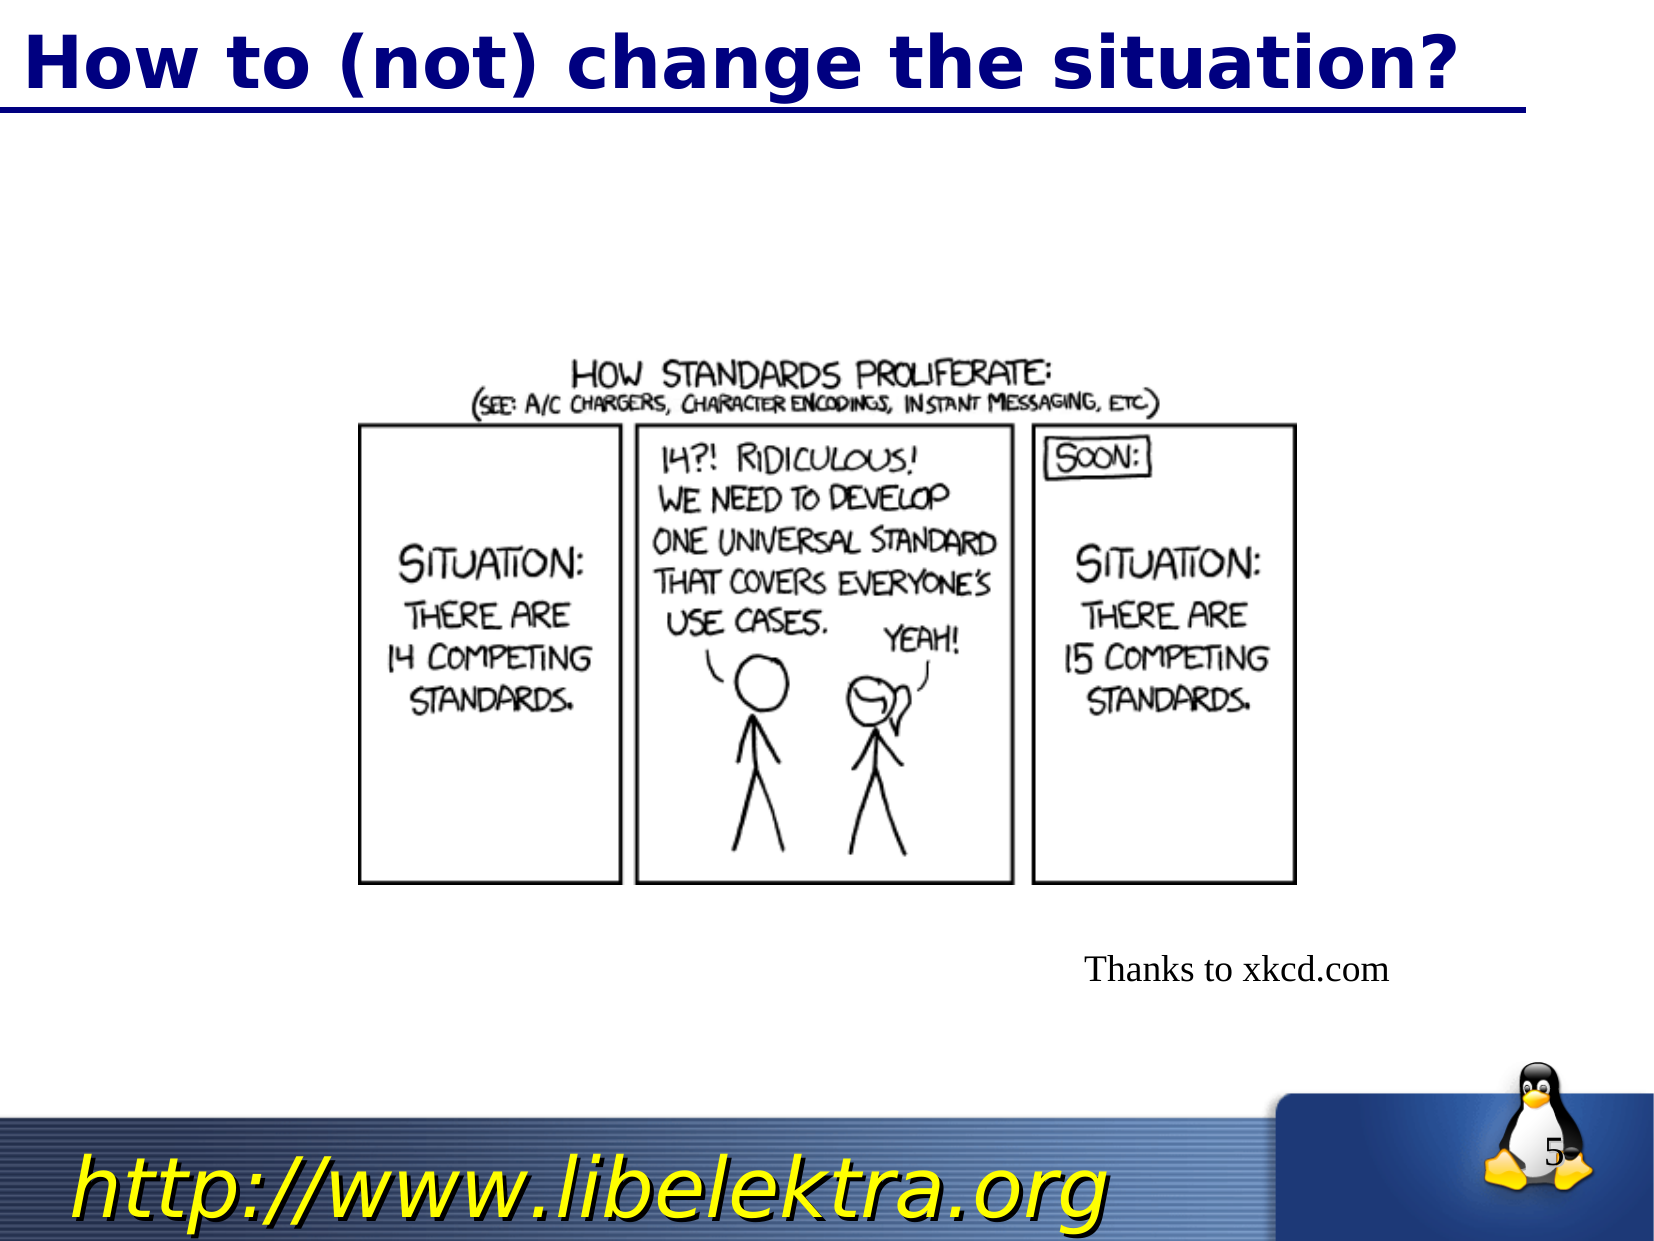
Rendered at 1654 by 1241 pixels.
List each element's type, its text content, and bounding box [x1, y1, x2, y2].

text_box Thanks to xkcd.com [1084, 944, 1391, 987]
picture [358, 354, 1297, 885]
text_box How to (not) change the situation? [22, 14, 1611, 111]
picture [0, 1061, 1654, 1241]
text_box <Nummer> [1370, 1122, 1566, 1178]
